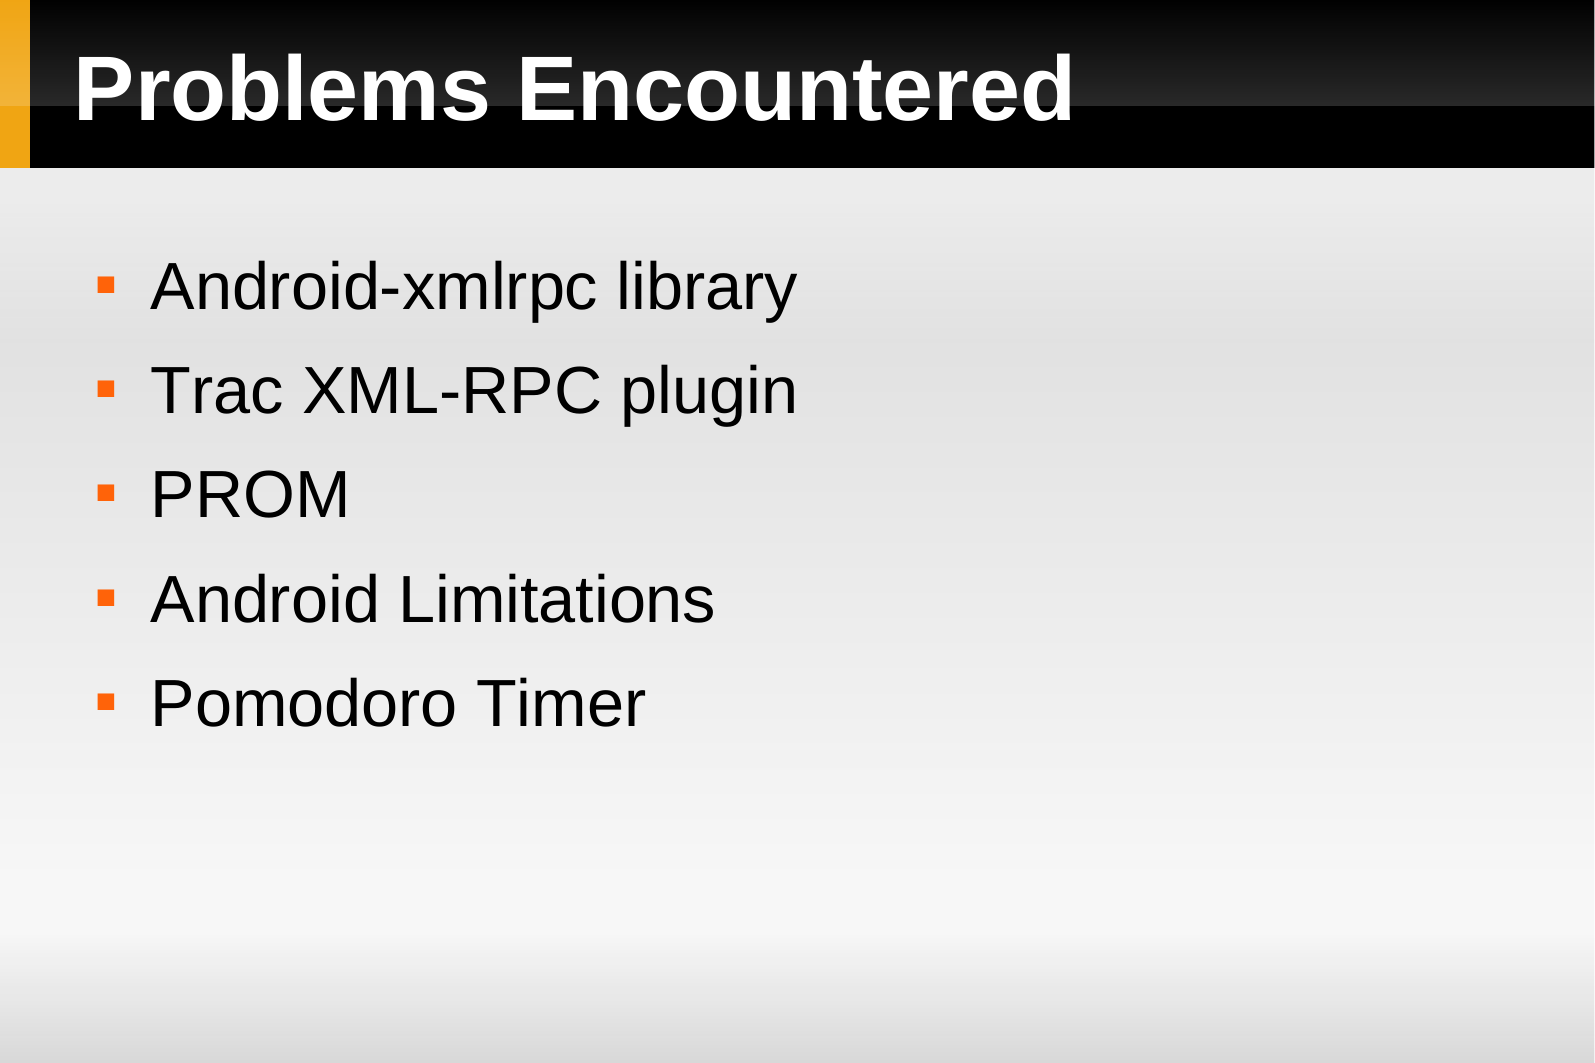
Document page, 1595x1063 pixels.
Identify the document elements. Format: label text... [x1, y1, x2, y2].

title Problems Encountered [74, 7, 1510, 171]
picture [0, 0, 1595, 1063]
list Android-xmlrpc library Trac XML-RPC plugin PROM Android Limitations Pomodoro Timer [79, 248, 1515, 936]
